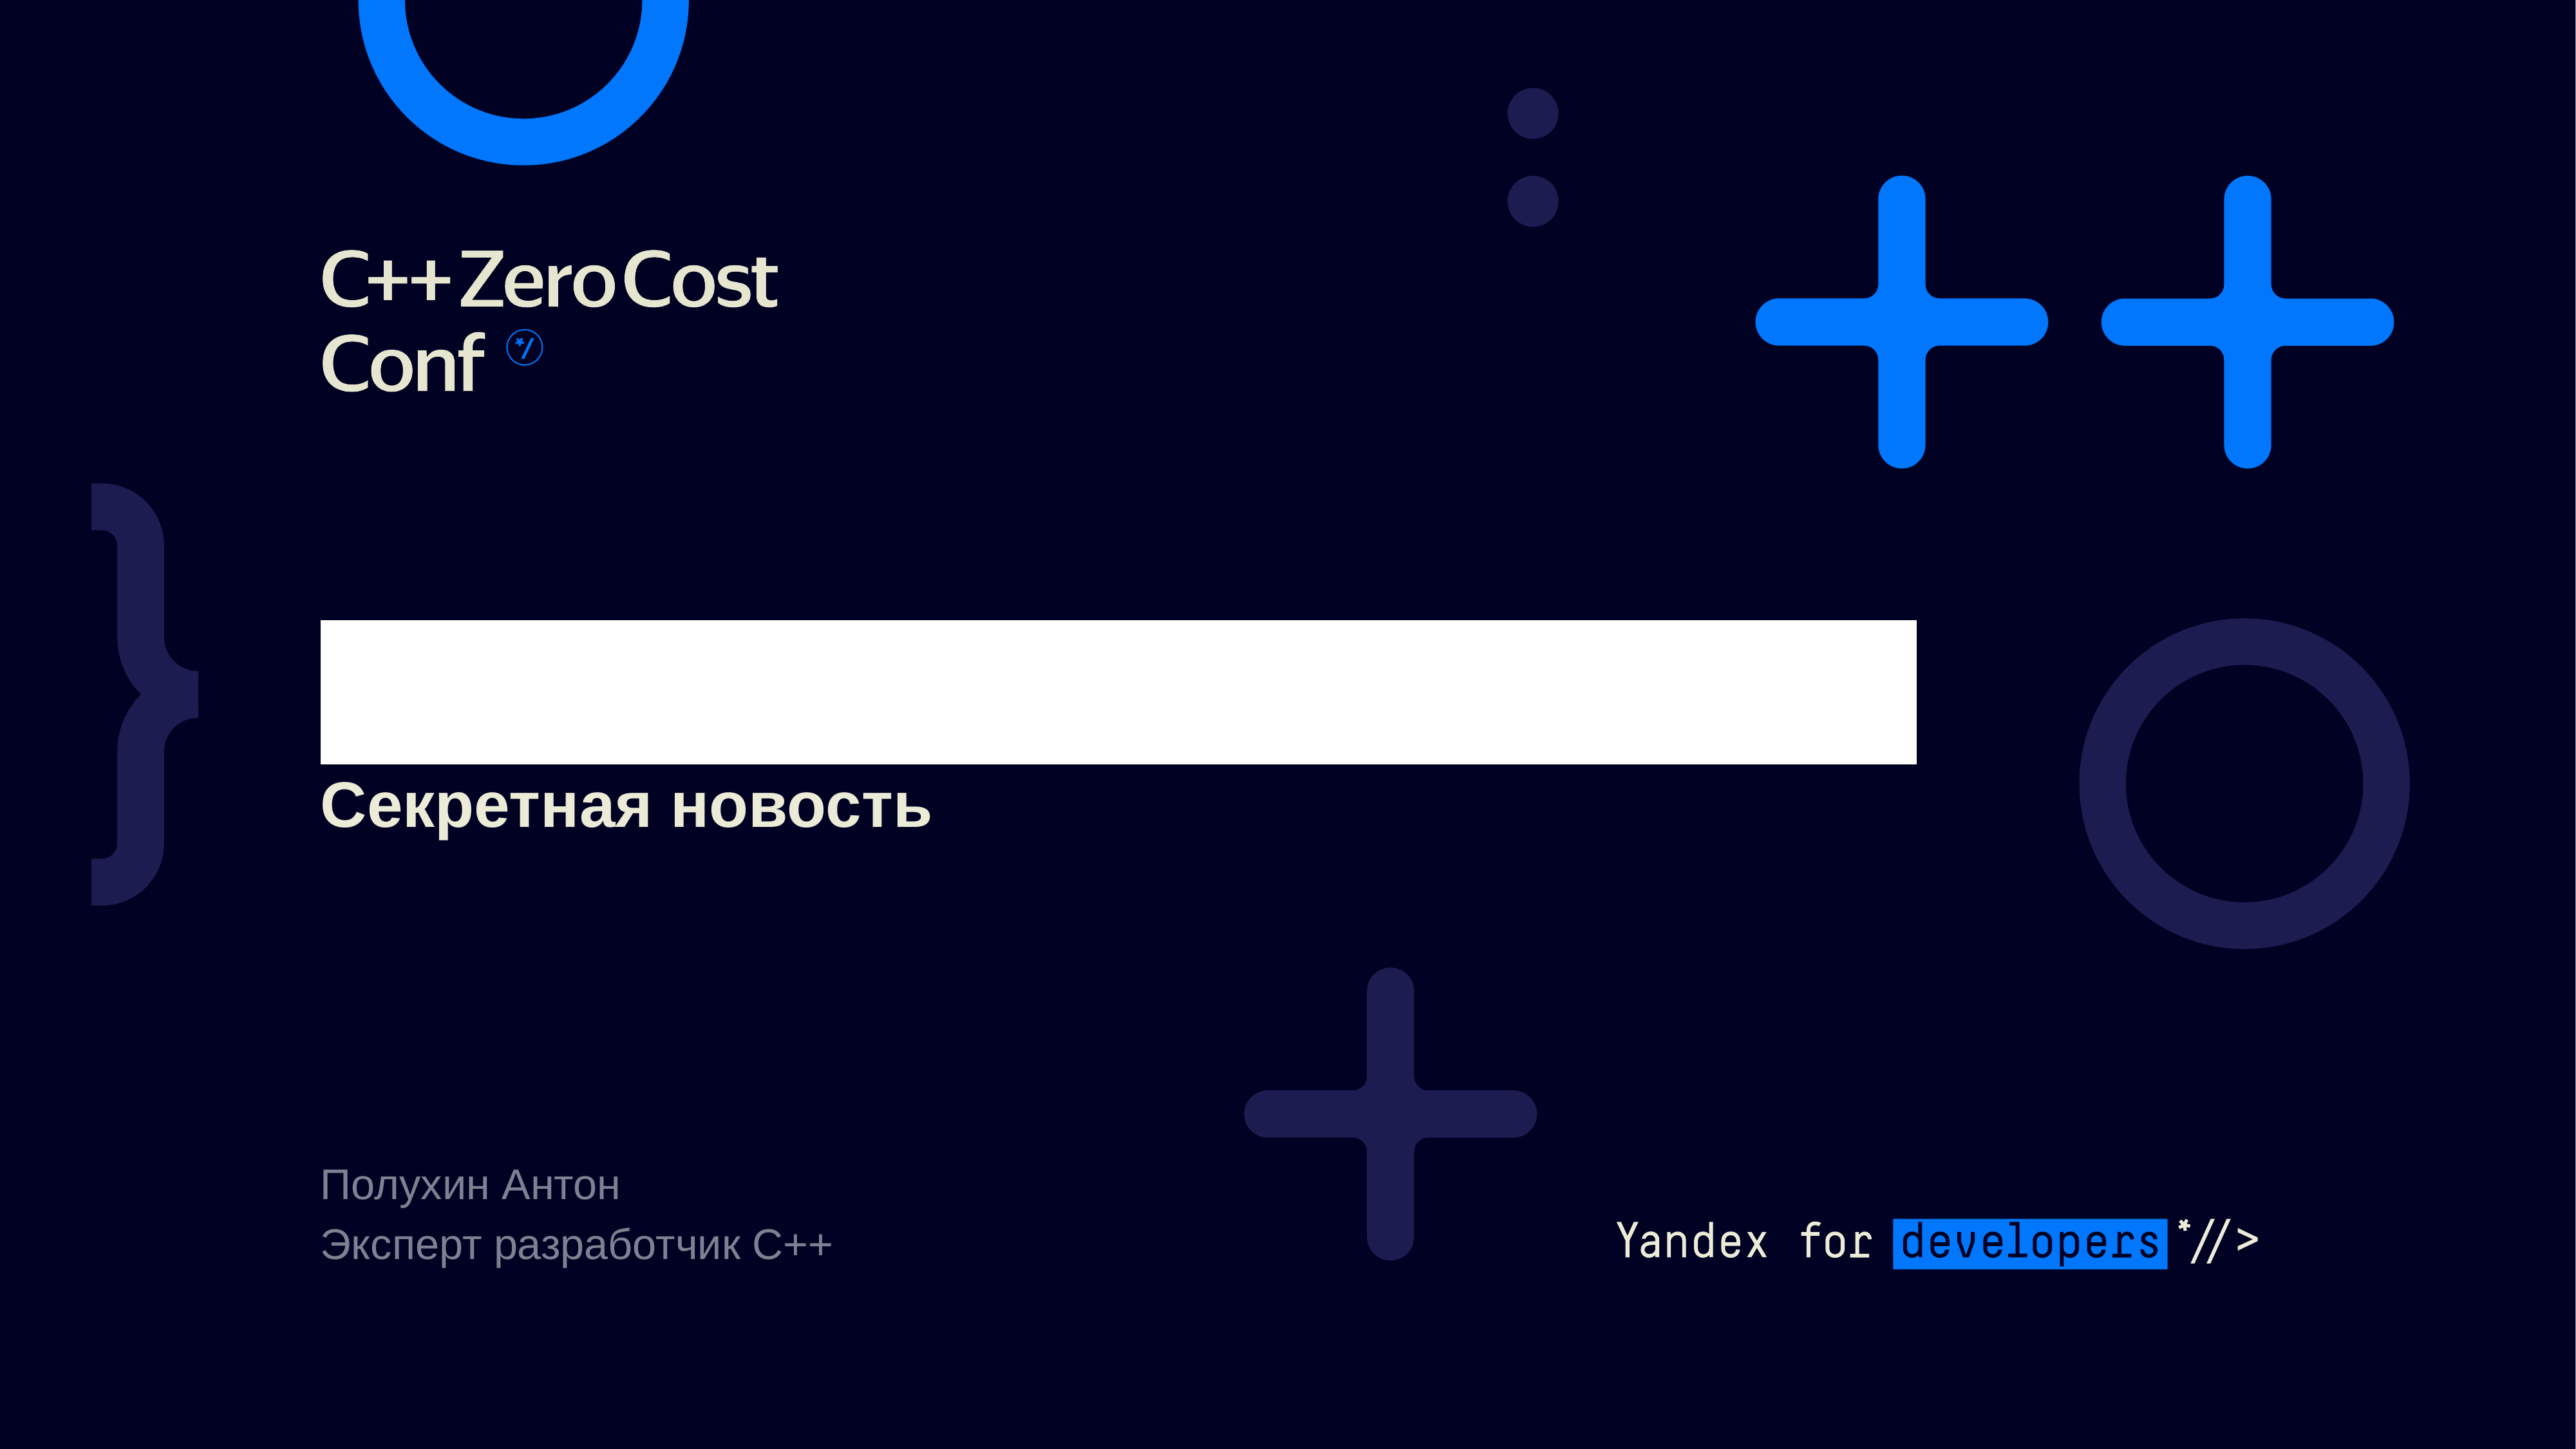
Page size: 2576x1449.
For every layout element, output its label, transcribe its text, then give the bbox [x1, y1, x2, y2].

subtitle Полухин Антон Эксперт разработчик C++ [320, 1072, 1134, 1268]
picture [320, 238, 789, 410]
title Userver — в open source Секретная новость [320, 442, 2280, 985]
